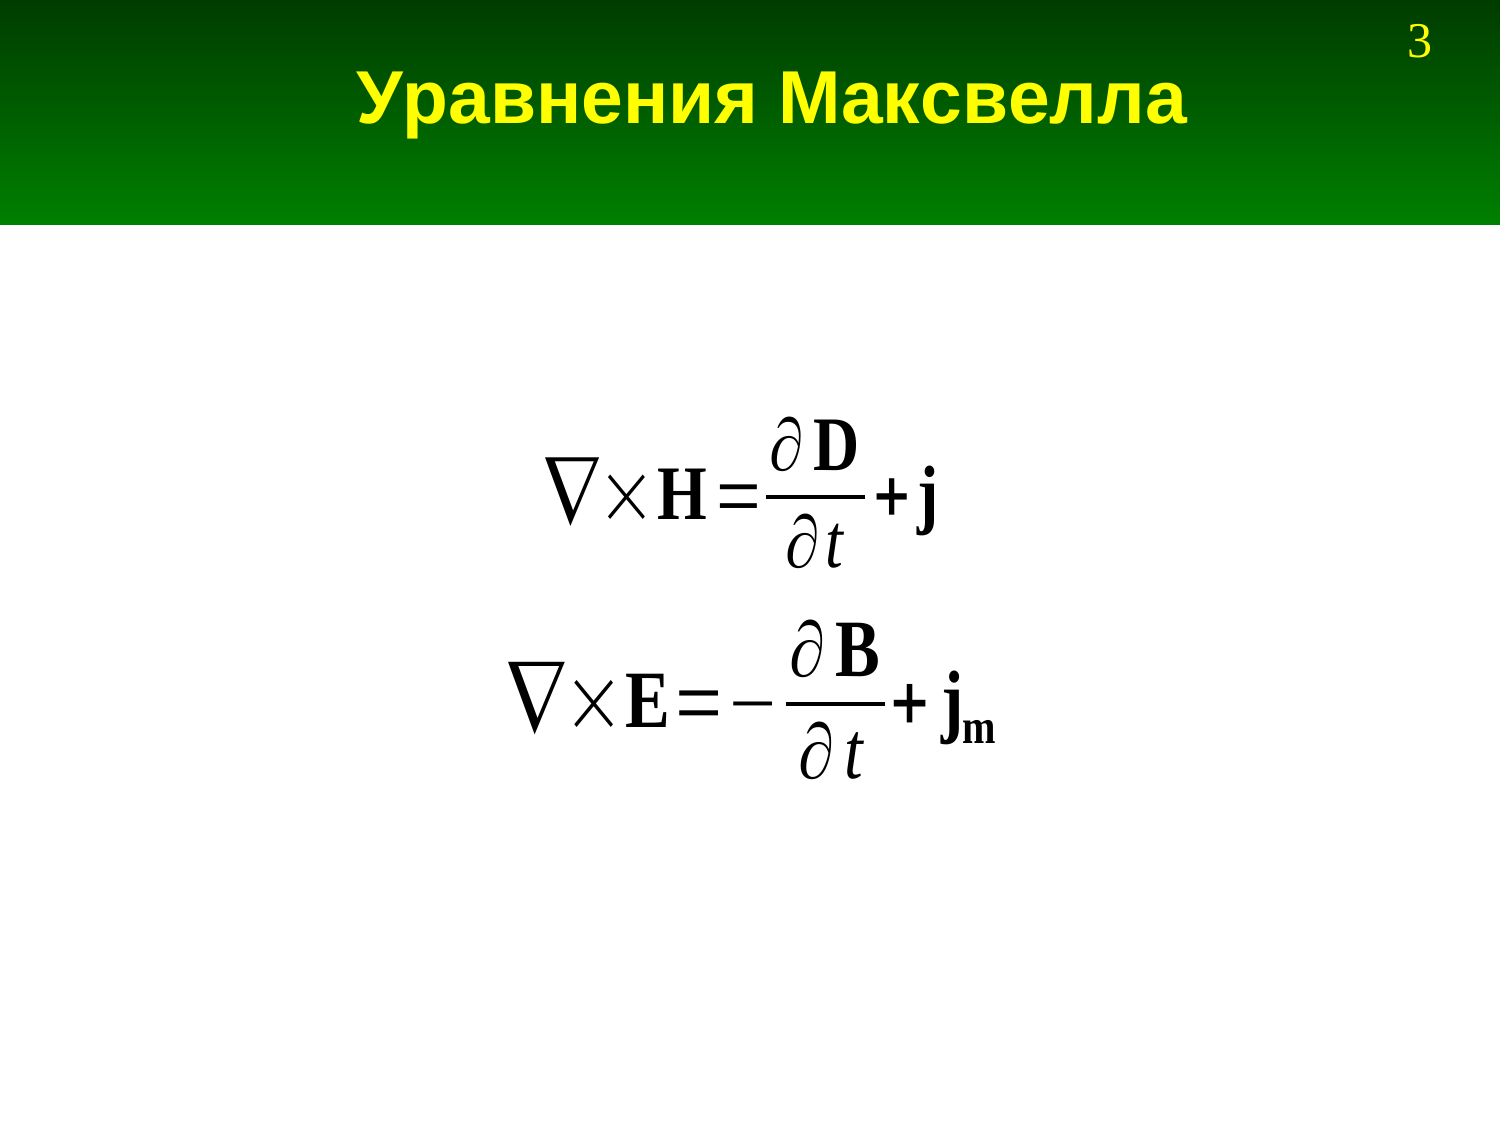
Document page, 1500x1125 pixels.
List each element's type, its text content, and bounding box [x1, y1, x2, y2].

chart [525, 403, 956, 587]
title Уравнения Максвелла [123, 0, 1399, 188]
chart [487, 605, 1013, 799]
